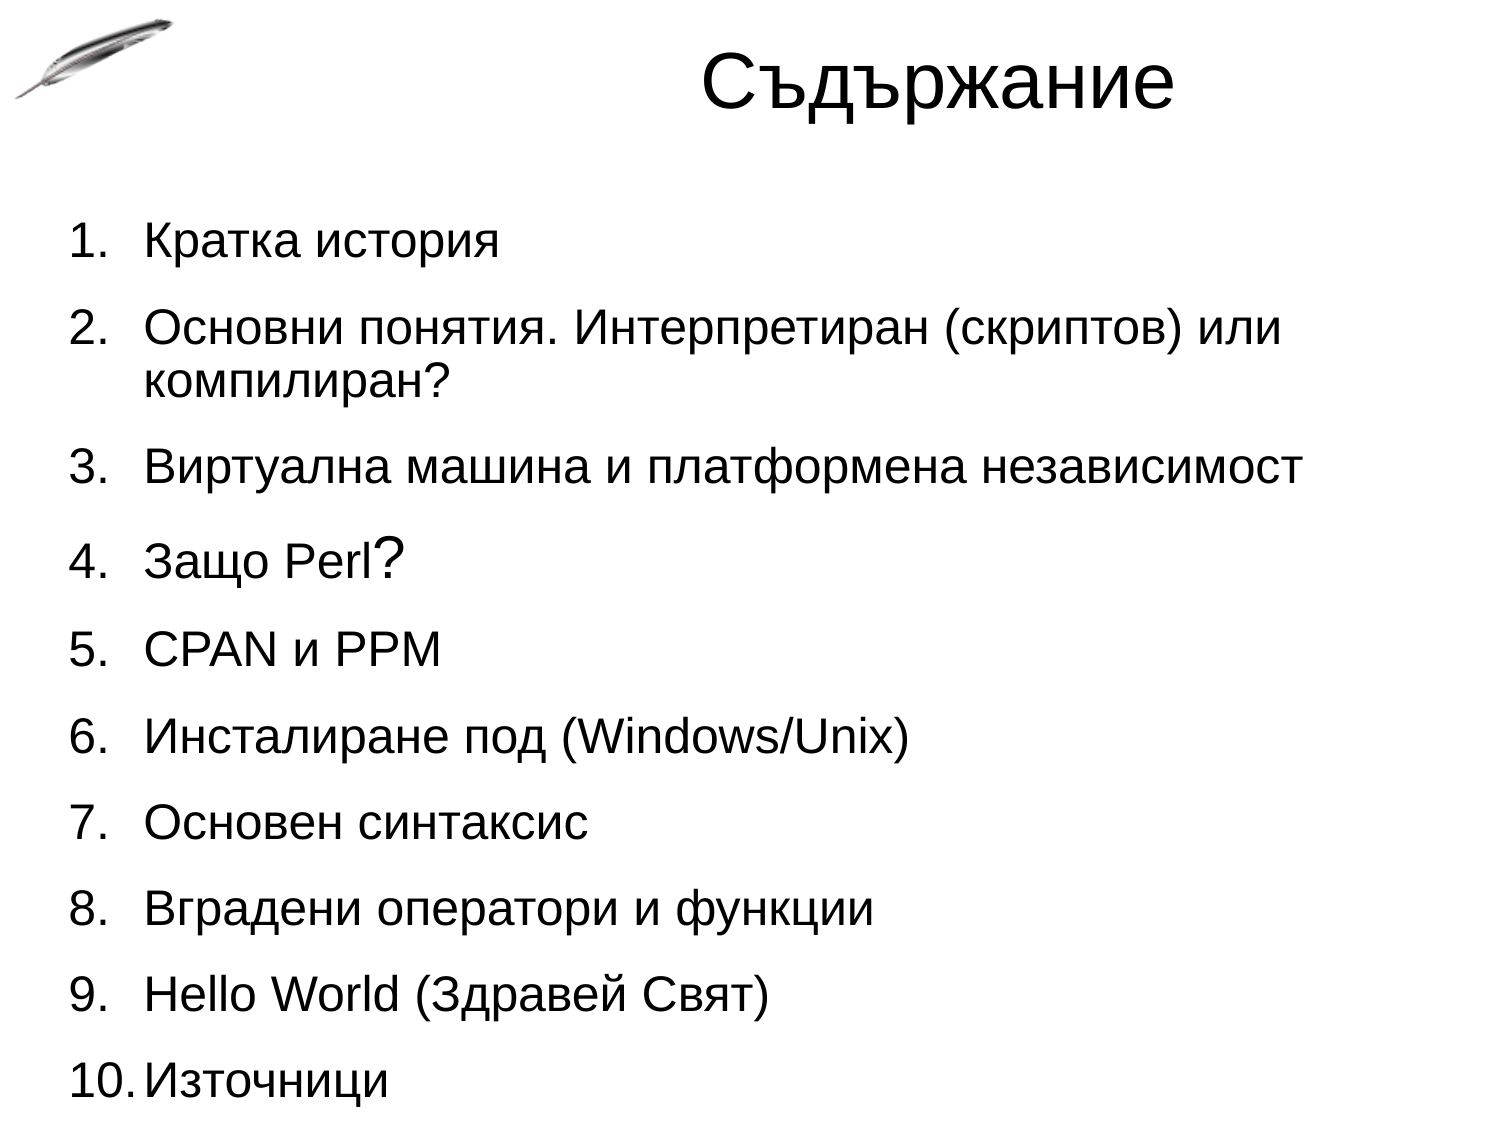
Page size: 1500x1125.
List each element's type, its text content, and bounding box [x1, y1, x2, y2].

title Съдържание [419, 11, 1459, 161]
picture [11, 17, 179, 101]
list Кратка история Основни понятия. Интерпретиран (скриптов) или компилиран? Виртуална машина и платформена независимост Защо Perl? CPAN и PPM Инсталиране под (Windows/Unix) Основен синтаксис Вградени оператори и функции Hello World (Здравей Свят) Източници [53, 208, 1447, 1120]
